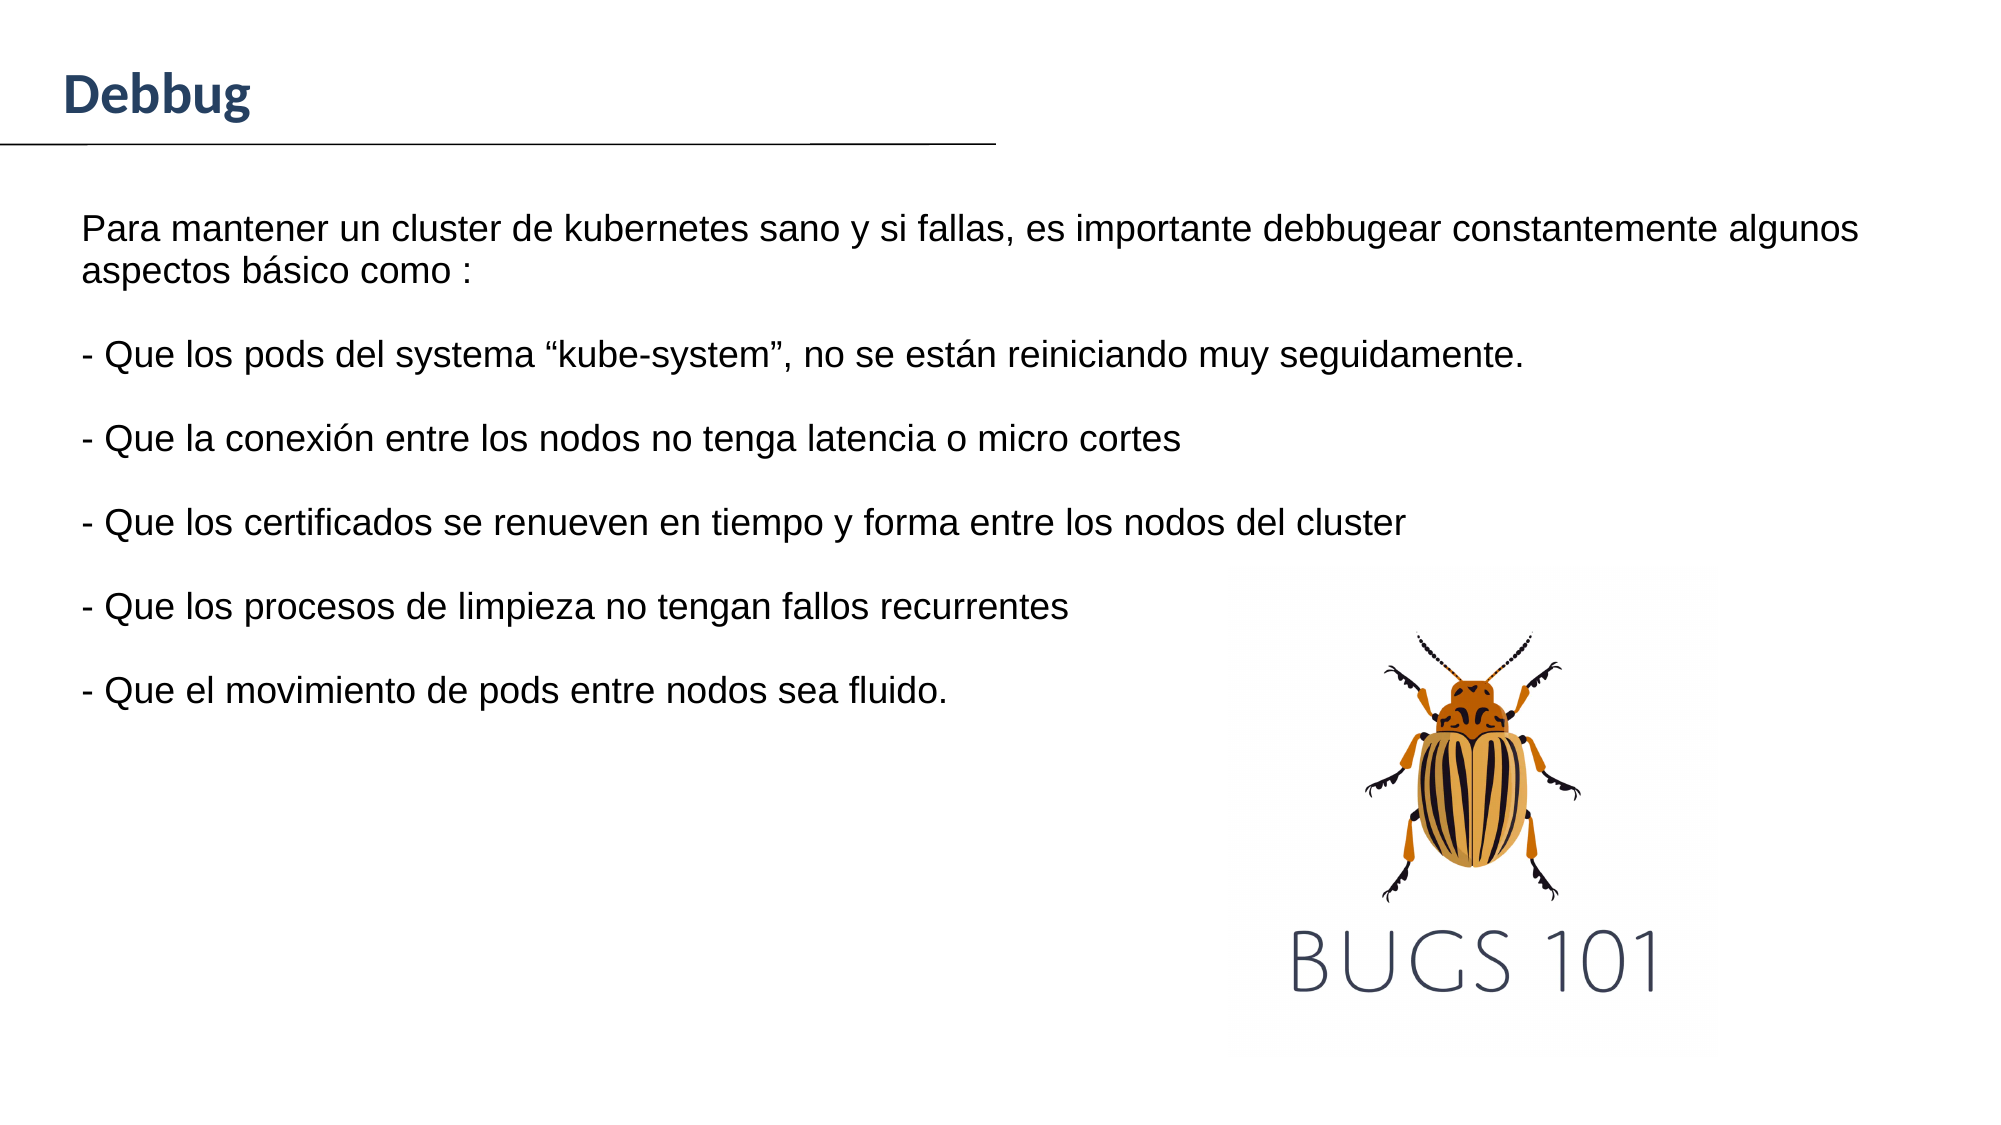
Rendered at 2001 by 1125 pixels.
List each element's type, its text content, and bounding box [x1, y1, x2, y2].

text_box Para mantener un cluster de kubernetes sano y si fallas, es importante debbugear constantemente algunos aspectos básico como : - Que los pods del systema “kube-system”, no se están reiniciando muy seguidamente. - Que la conexión entre los nodos no tenga latencia o micro cortes - Que los certificados se renueven en tiempo y forma entre los nodos del cluster - Que los procesos de limpieza no tengan fallos recurrentes - Que el movimiento de pods entre nodos sea fluido. [66, 200, 1890, 804]
text_box Debbug [49, 47, 1477, 133]
picture [1228, 566, 1718, 1057]
